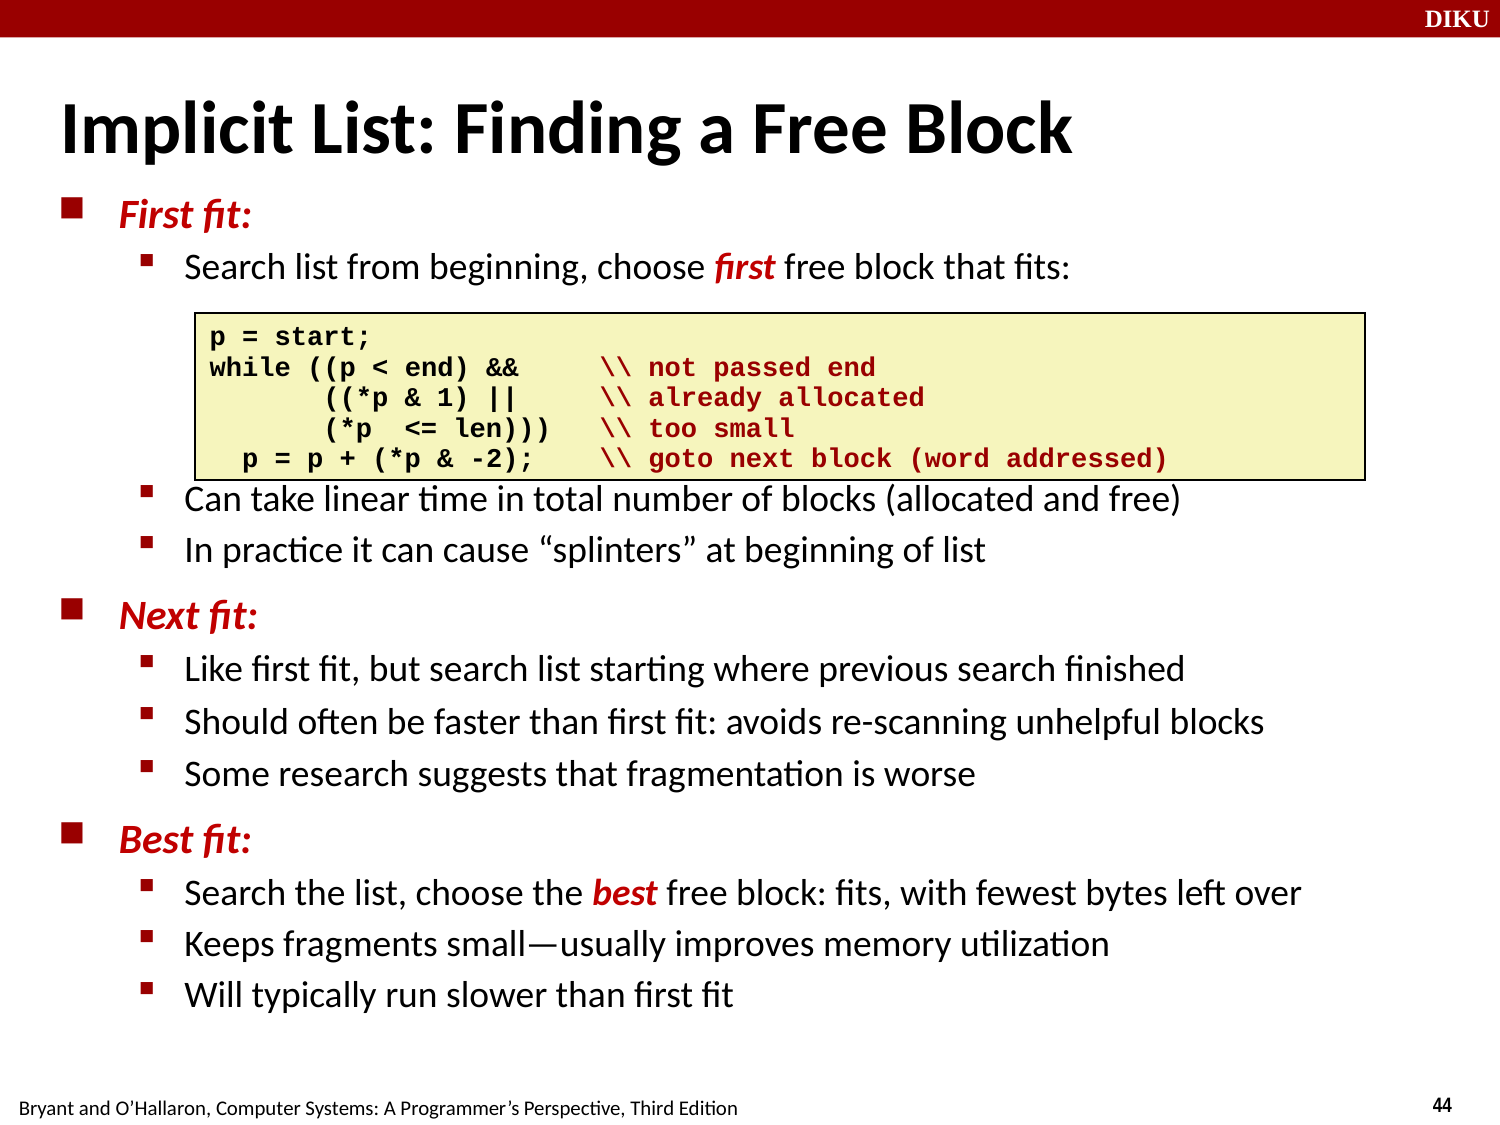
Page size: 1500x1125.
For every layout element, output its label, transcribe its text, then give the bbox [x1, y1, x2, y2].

text_box p = start; while ((p < end) && \\ not passed end ((*p & 1) || \\ already allocated (*p <= len))) \\ too small p = p + (*p & -2); \\ goto next block (word addressed) [194, 313, 1365, 480]
text_box Implicit List: Finding a Free Block [45, 76, 1359, 171]
text_box First fit: Search list from beginning, choose first free block that fits: Can take linear time in total number of blocks (allocated and free) In practice it can cause “splinters” at beginning of list Next fit: Like first fit, but search list starting where previous search finished Should often be faster than first fit: avoids re-scanning unhelpful blocks Some research suggests that fragmentation is worse Best fit: Search the list, choose the best free block: fits, with fewest bytes left over Keeps fragments small—usually improves memory utilization Will typically run slower than first fit [47, 187, 1411, 1108]
